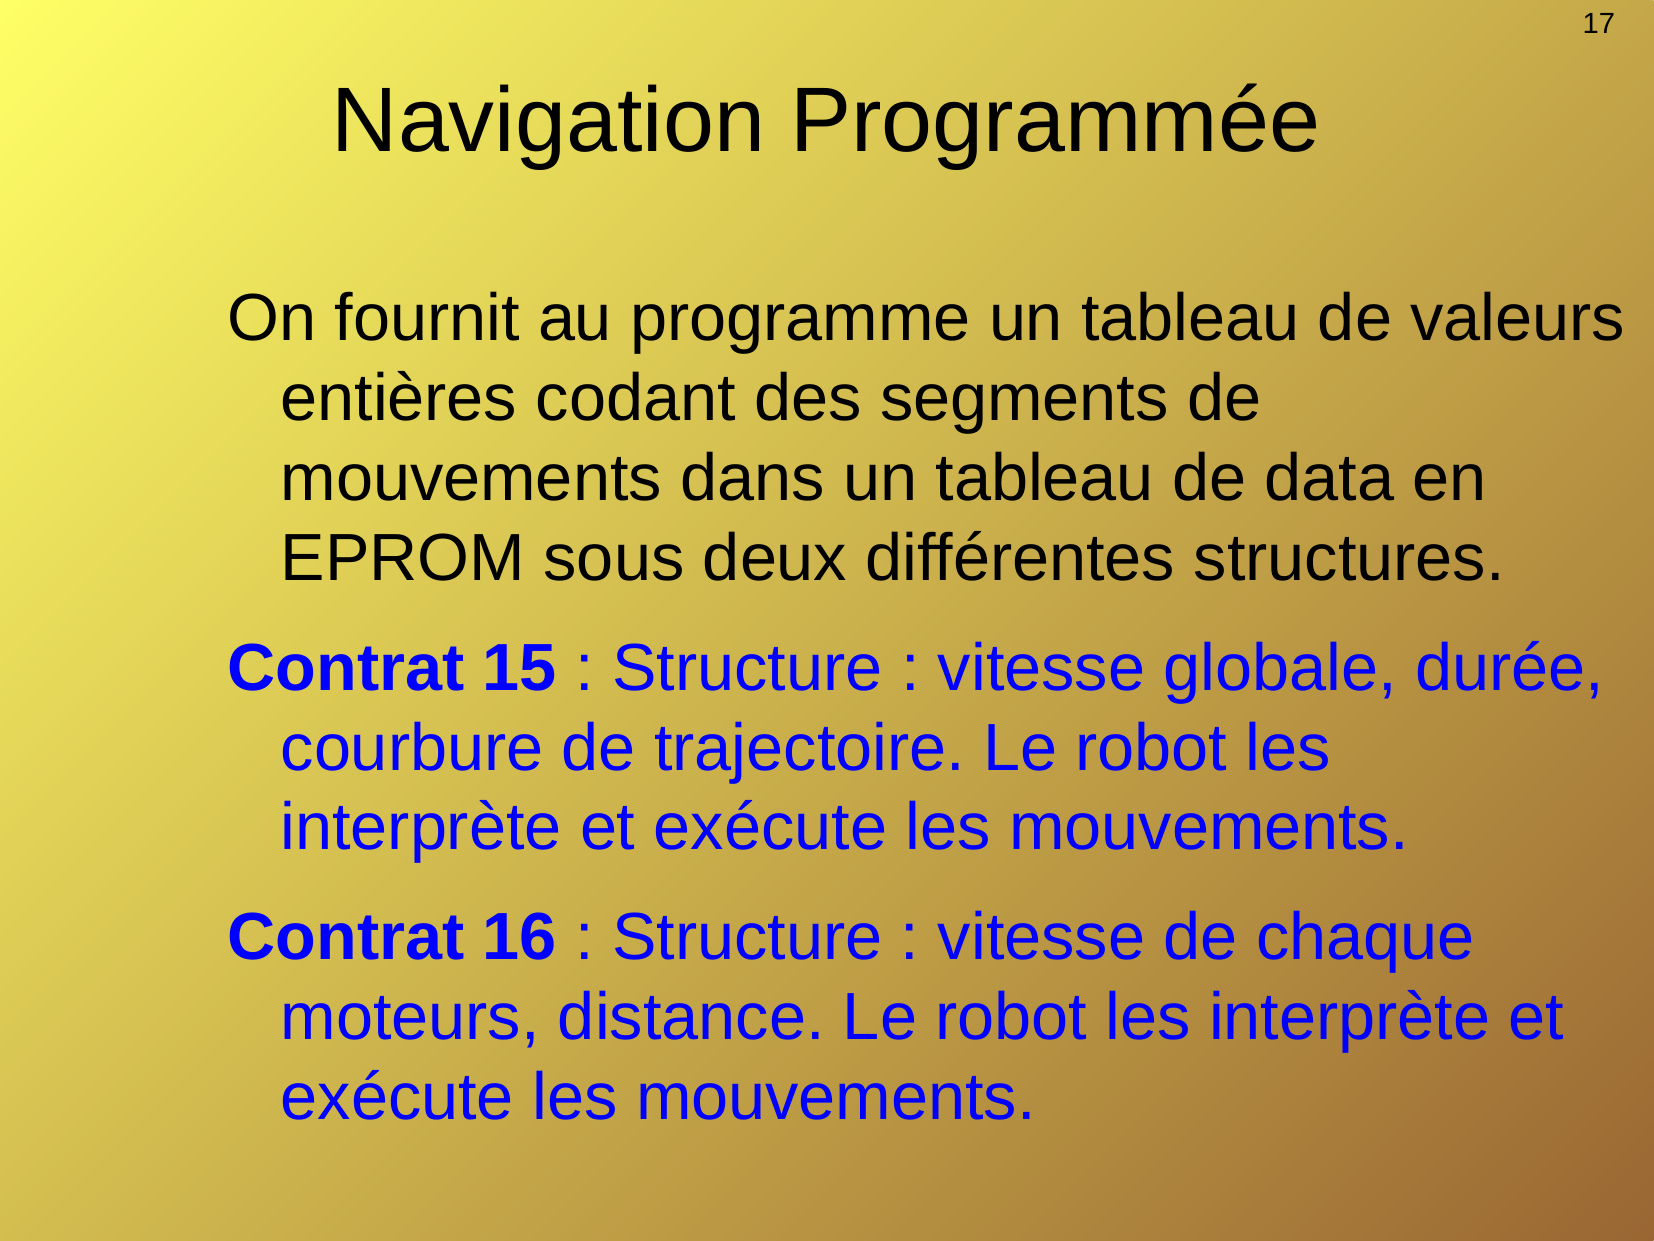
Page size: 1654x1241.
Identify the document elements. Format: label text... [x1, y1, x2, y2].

text_box <numéro> [1567, 0, 1654, 48]
list On fournit au programme un tableau de valeurs entières codant des segments de mouvements dans un tableau de data en EPROM sous deux différentes structures. Contrat 15 : Structure : vitesse globale, durée, courbure de trajectoire. Le robot les interprète et exécute les mouvements. Contrat 16 : Structure : vitesse de chaque moteurs, distance. Le robot les interprète et exécute les mouvements. [138, 274, 1627, 1241]
title Navigation Programmée [82, 49, 1571, 181]
